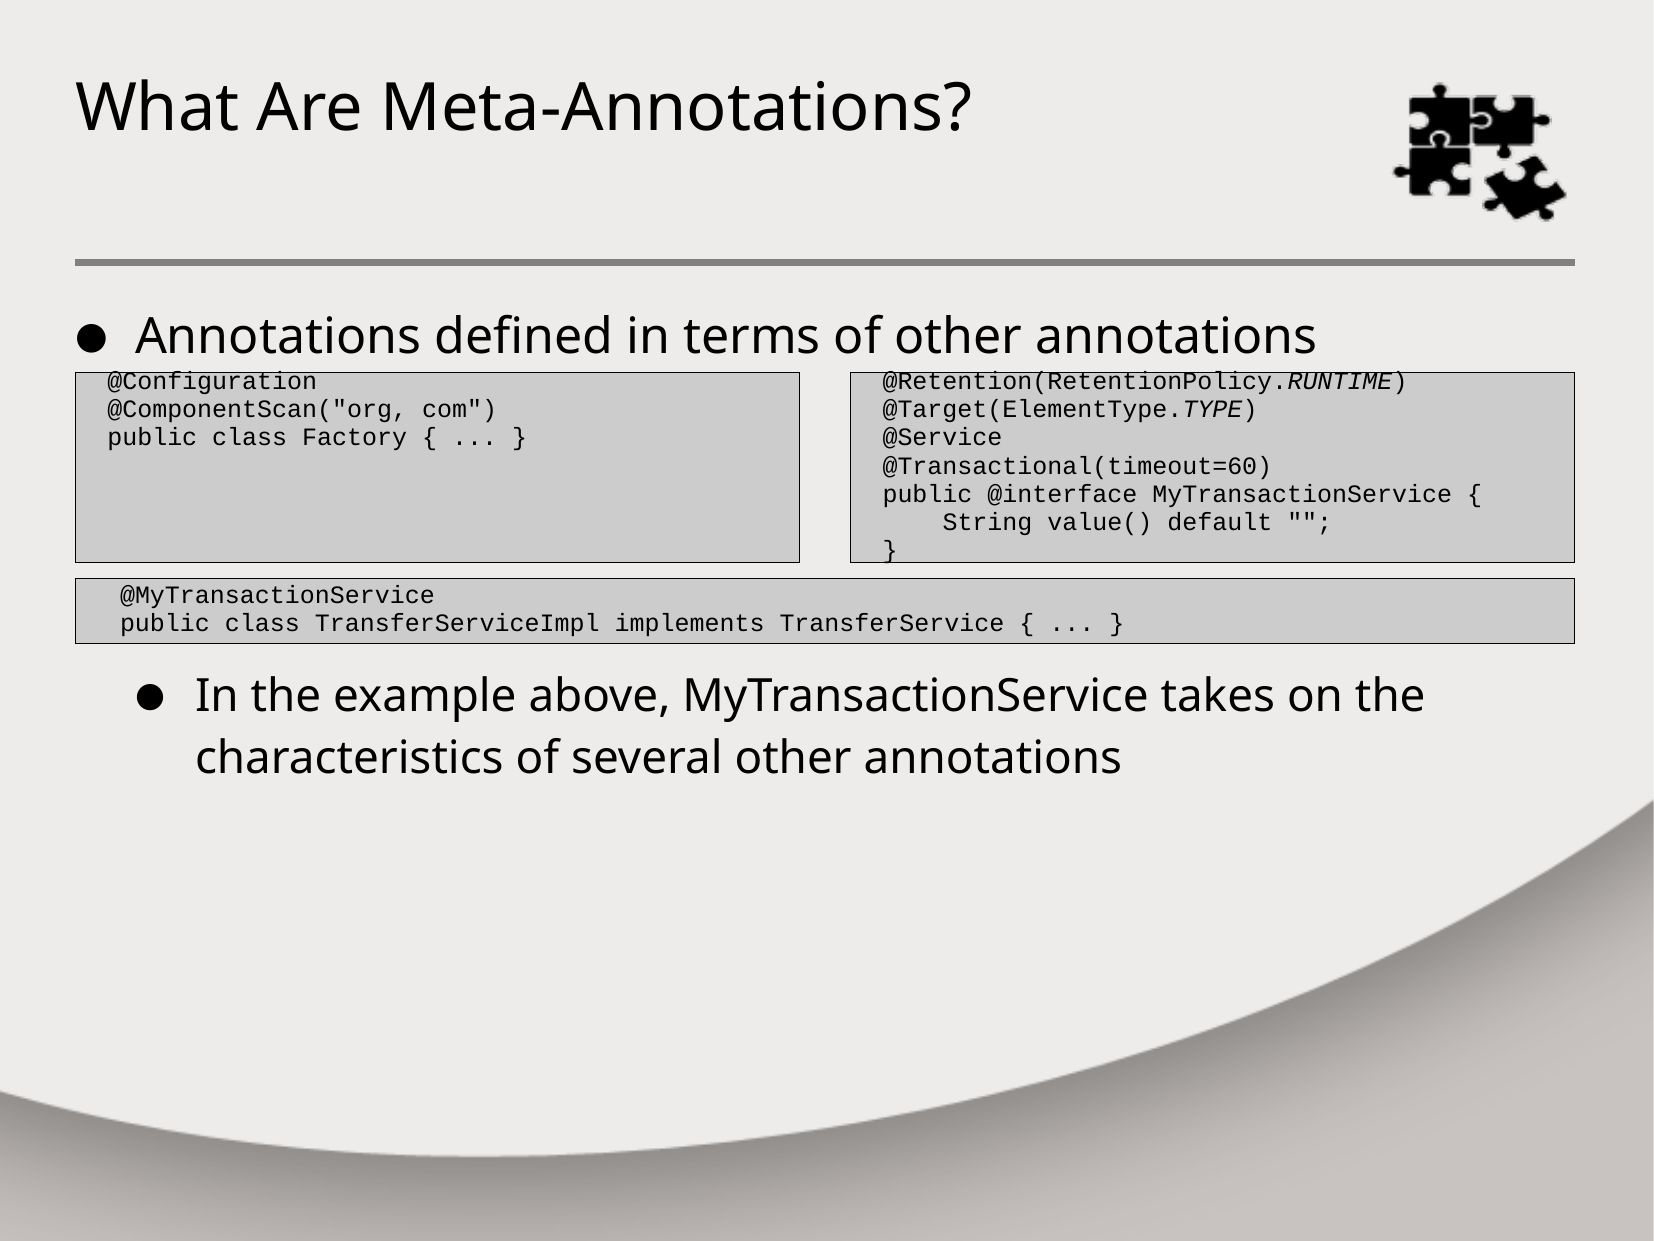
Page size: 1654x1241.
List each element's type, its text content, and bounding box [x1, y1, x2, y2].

text_box @MyTransactionService public class TransferServiceImpl implements TransferService { ... } [75, 578, 1575, 644]
text_box @Configuration @ComponentScan("org, com") public class Factory { ... } [75, 372, 800, 563]
list Annotations defined in terms of other annotations In the example above, MyTransactionService takes on the characteristics of several other annotations [75, 644, 1575, 1163]
text_box @Retention(RetentionPolicy.RUNTIME) @Target(ElementType.TYPE) @Service @Transactional(timeout=60) public @interface MyTransactionService { String value() default ""; } [850, 372, 1575, 563]
picture [0, 0, 1654, 1241]
list Annotations defined in terms of other annotations In the example above, MyTransactionService takes on the characteristics of several other annotations [75, 300, 1575, 578]
title What Are Meta-Annotations? [75, 75, 1387, 226]
